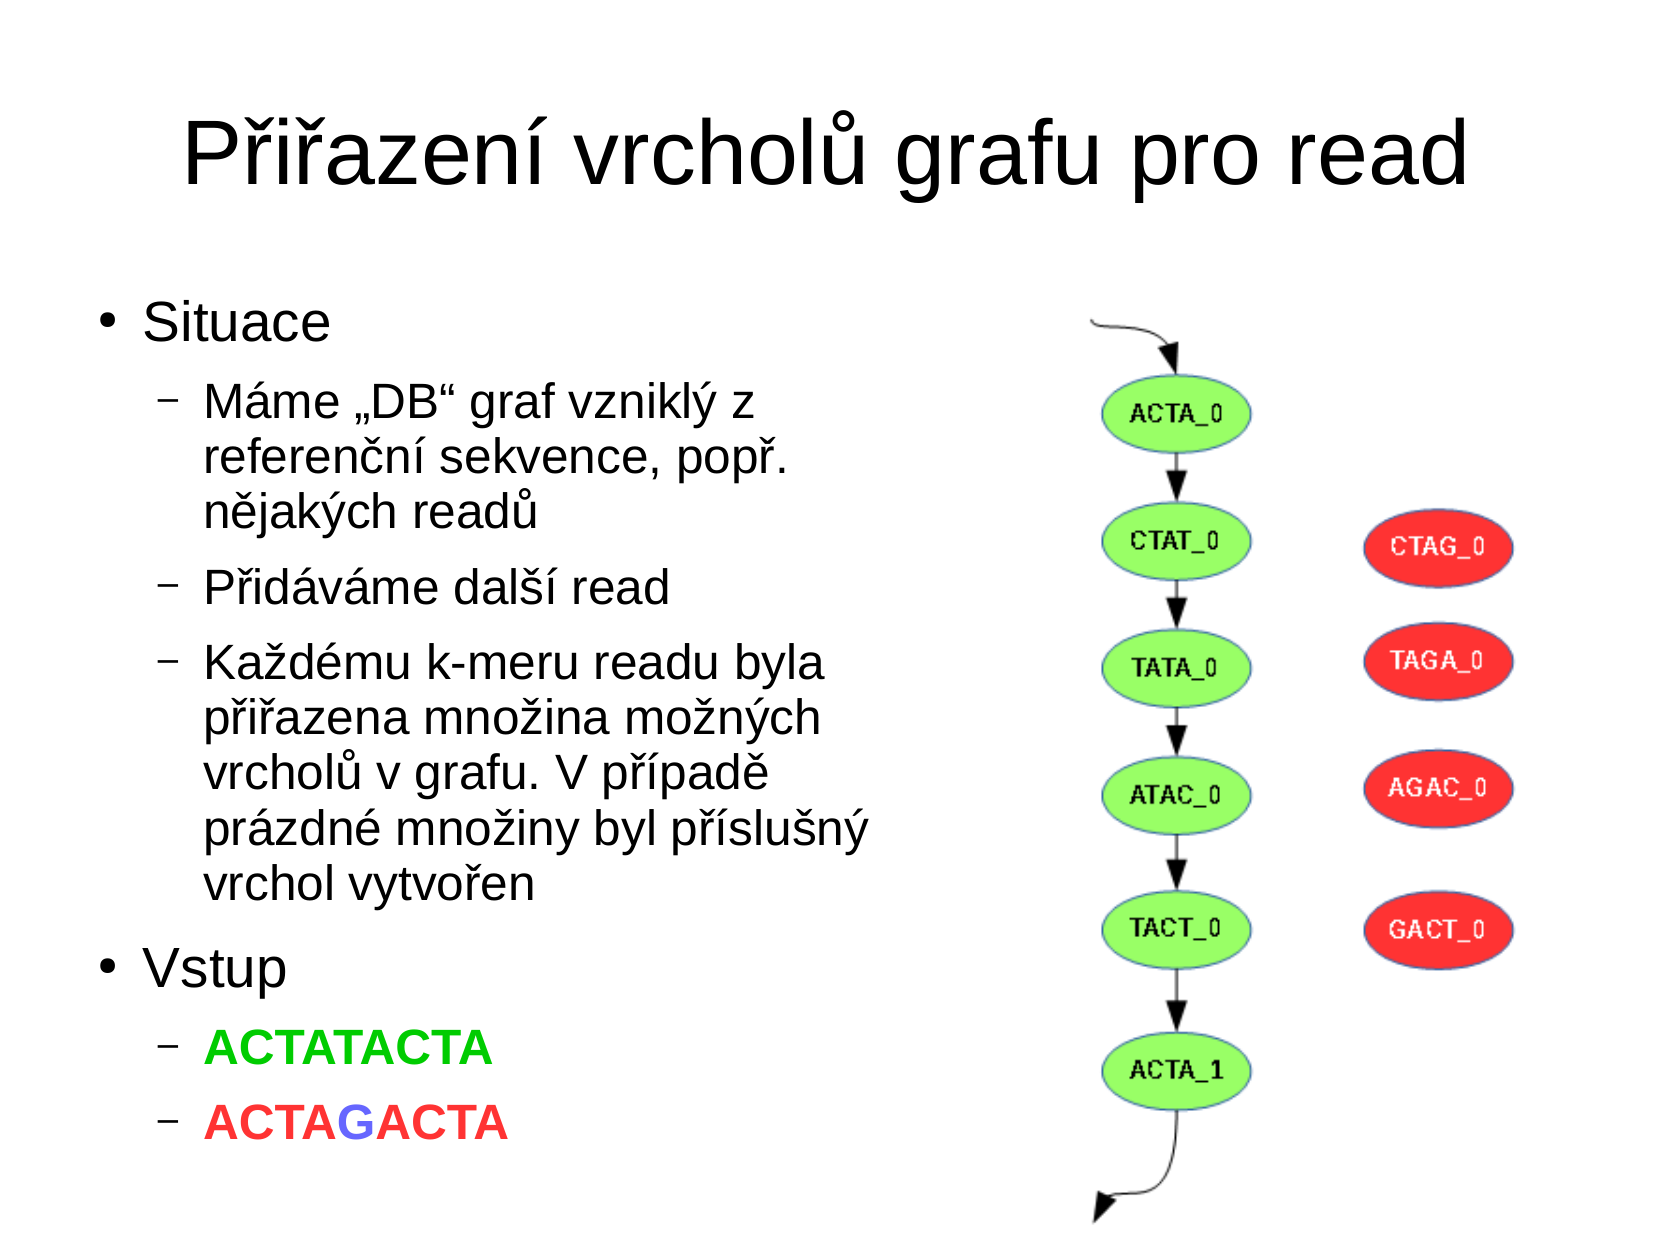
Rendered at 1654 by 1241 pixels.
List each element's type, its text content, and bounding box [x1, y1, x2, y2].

picture [1027, 260, 1527, 1241]
list Situace Máme „DB“ graf vzniklý z referenční sekvence, popř. nějakých readů Přidáváme další read Každému k-meru readu byla přiřazena množina možných vrcholů v grafu. V případě prázdné množiny byl příslušný vrchol vytvořen Vstup ACTATACTA ACTAGACTA [82, 290, 886, 1158]
title Přiřazení vrcholů grafu pro read [82, 49, 1571, 257]
